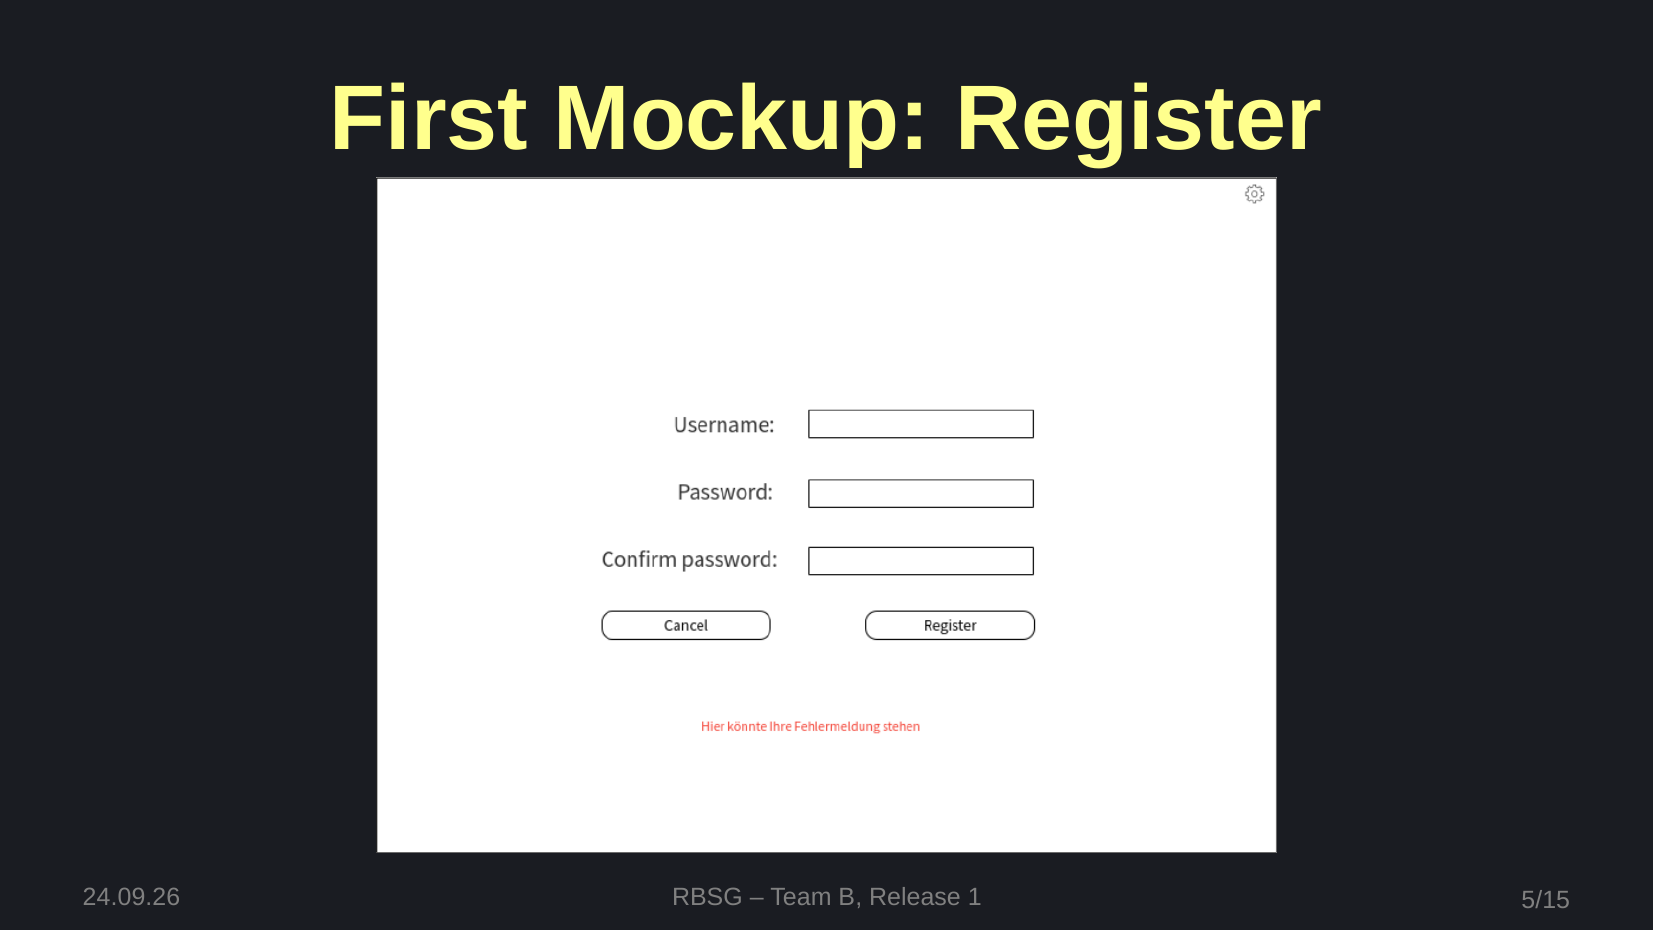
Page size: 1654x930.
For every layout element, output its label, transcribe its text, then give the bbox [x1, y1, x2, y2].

title First Mockup: Register [82, 39, 1571, 196]
picture [376, 177, 1277, 853]
